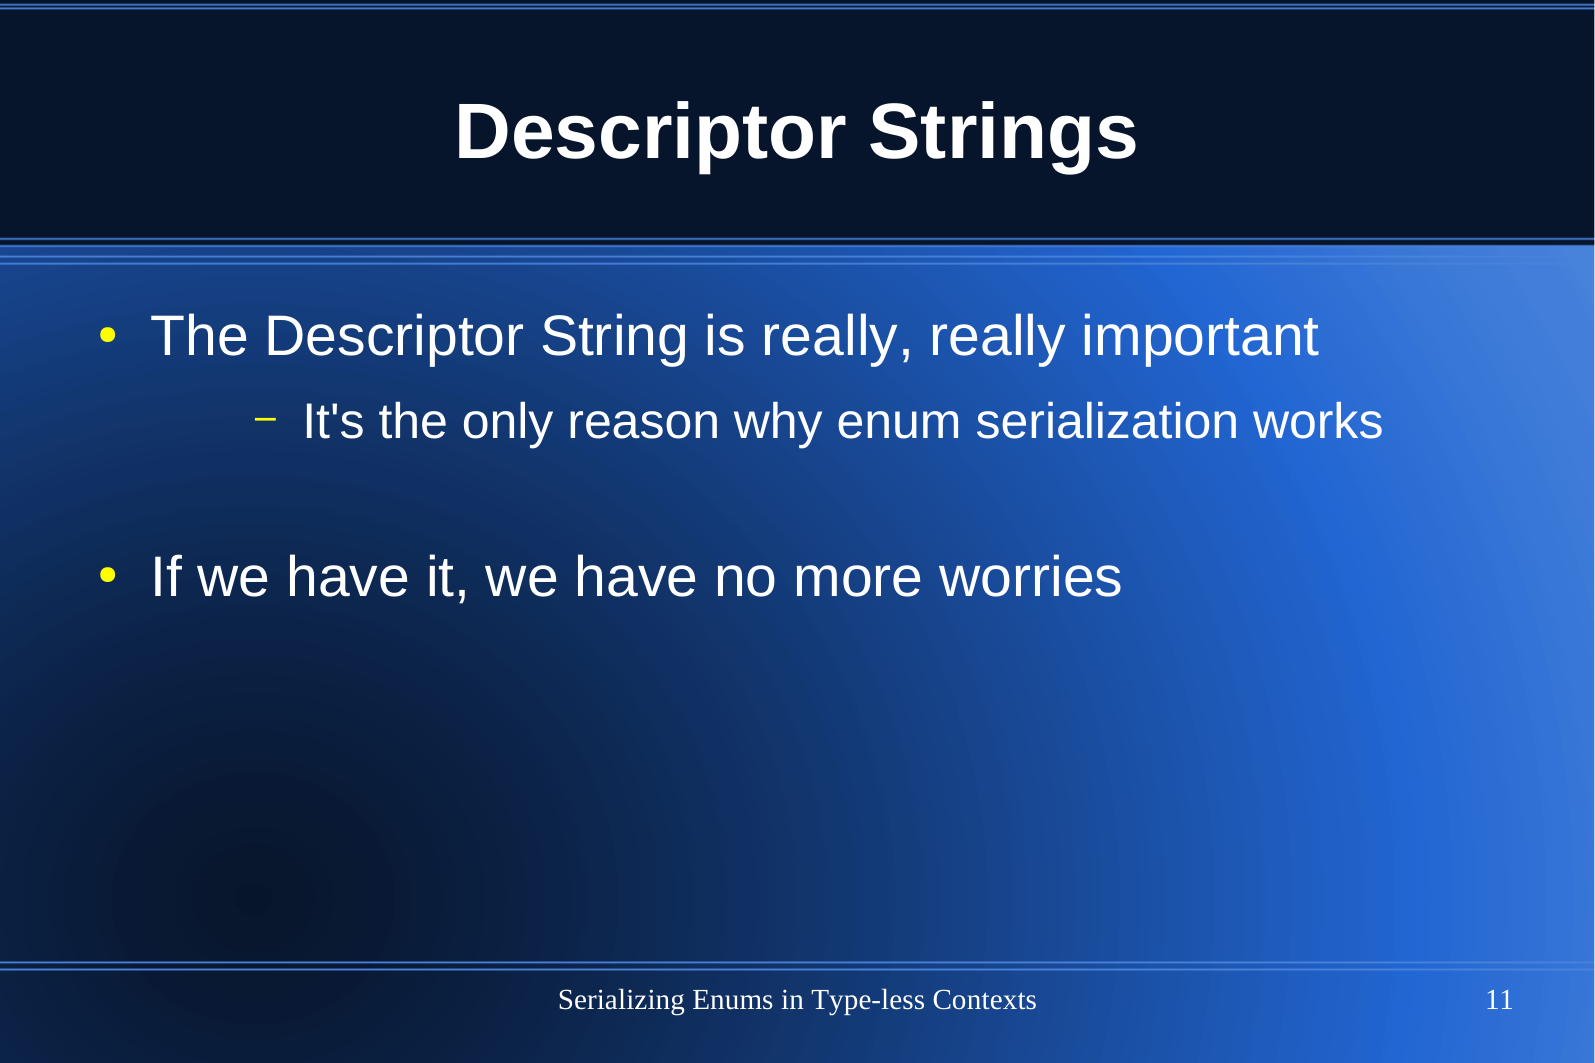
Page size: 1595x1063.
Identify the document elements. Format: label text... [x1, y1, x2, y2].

list The Descriptor String is really, really important It's the only reason why enum serialization works If we have it, we have no more worries [79, 304, 1515, 921]
title Descriptor Strings [79, 42, 1515, 220]
picture [0, 0, 1595, 1063]
